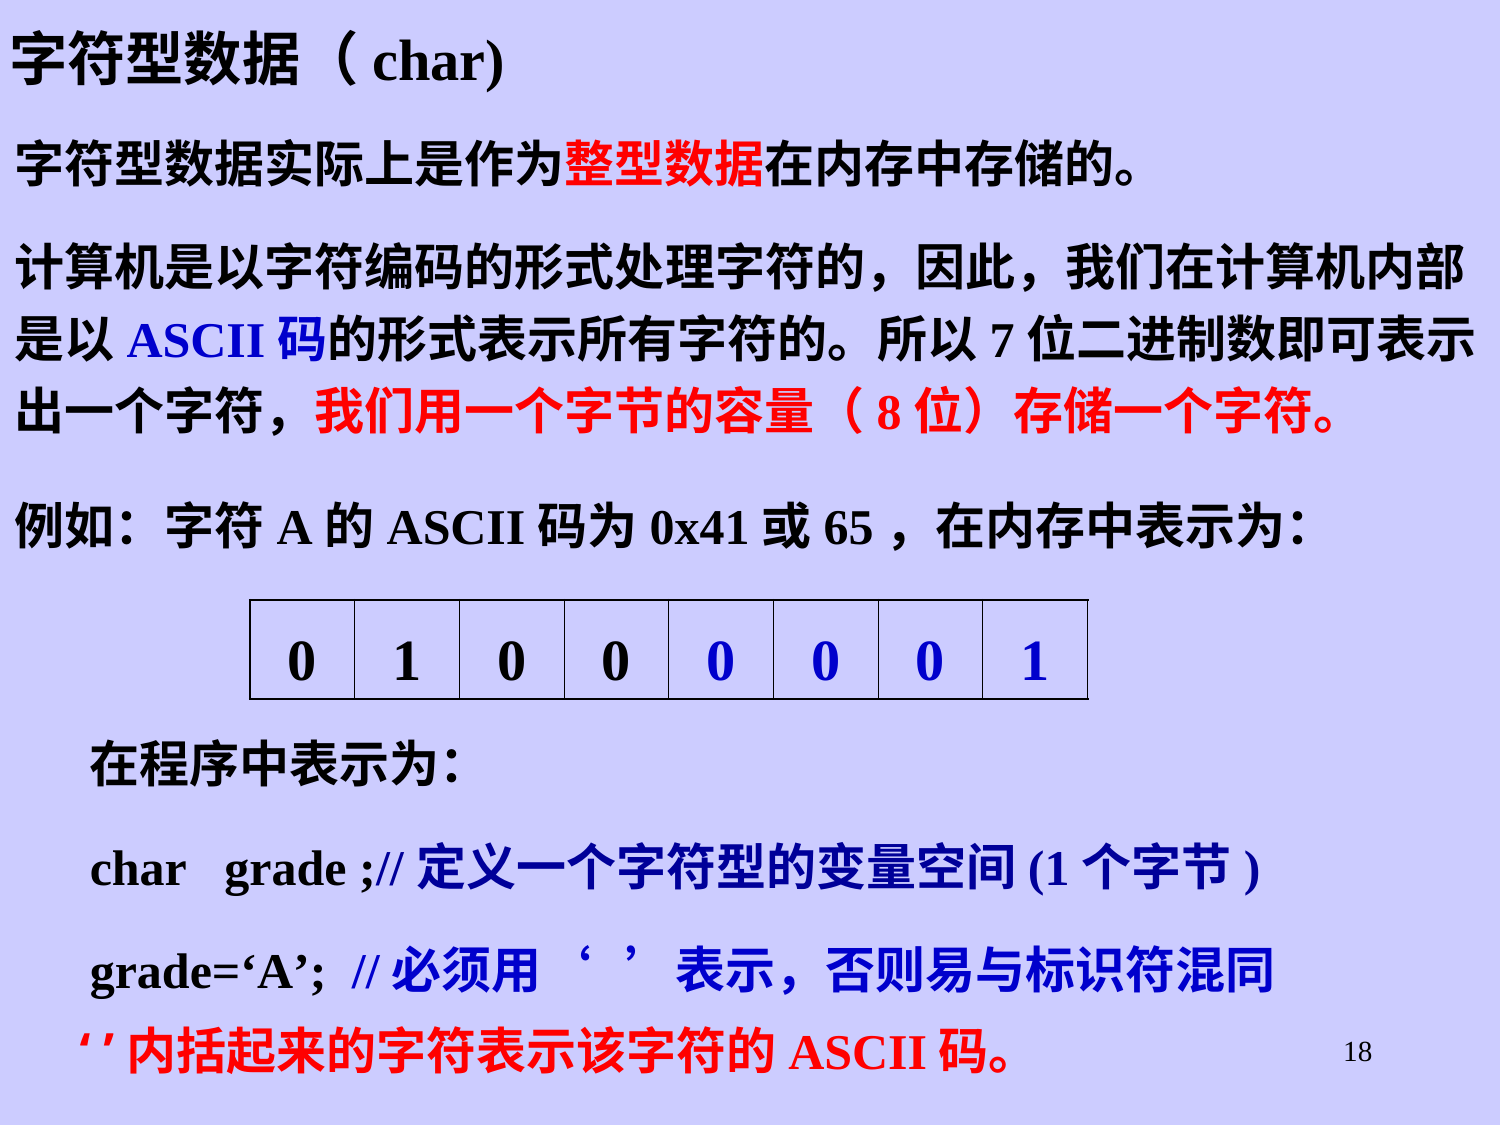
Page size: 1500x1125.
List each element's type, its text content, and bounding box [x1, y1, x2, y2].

table_header 1 [355, 601, 459, 698]
text_box ‘ ’内括起来的字符表示该字符的ASCII码。 [0, 999, 1338, 1088]
text_box 例如：字符A的ASCII码为0x41或65，在内存中表示为： [0, 474, 1500, 563]
text_box <编号> [1074, 1025, 1388, 1101]
table_header 0 [565, 601, 668, 698]
text_box 字符型数据（char) [0, 0, 521, 100]
table_header 0 [669, 601, 773, 698]
table_header 0 [251, 601, 354, 698]
text_box 在程序中表示为： char grade ;//定义一个字符型的变量空间(1个字节) grade=‘A’; //必须用‘ ’表示，否则易与标识符混同 [75, 712, 1500, 1007]
text_box 字符型数据实际上是作为整型数据在内存中存储的。 计算机是以字符编码的形式处理字符的，因此，我们在计算机内部是以ASCII码的形式表示所有字符的。所以7位二进制数即可表示出一个字符，我们用一个字节的容量（8位）存储一个字符。 [0, 112, 1500, 448]
table_header 0 [774, 601, 878, 698]
table_header 0 [879, 601, 982, 698]
table_header 1 [983, 601, 1087, 698]
table_header 0 [460, 601, 564, 698]
